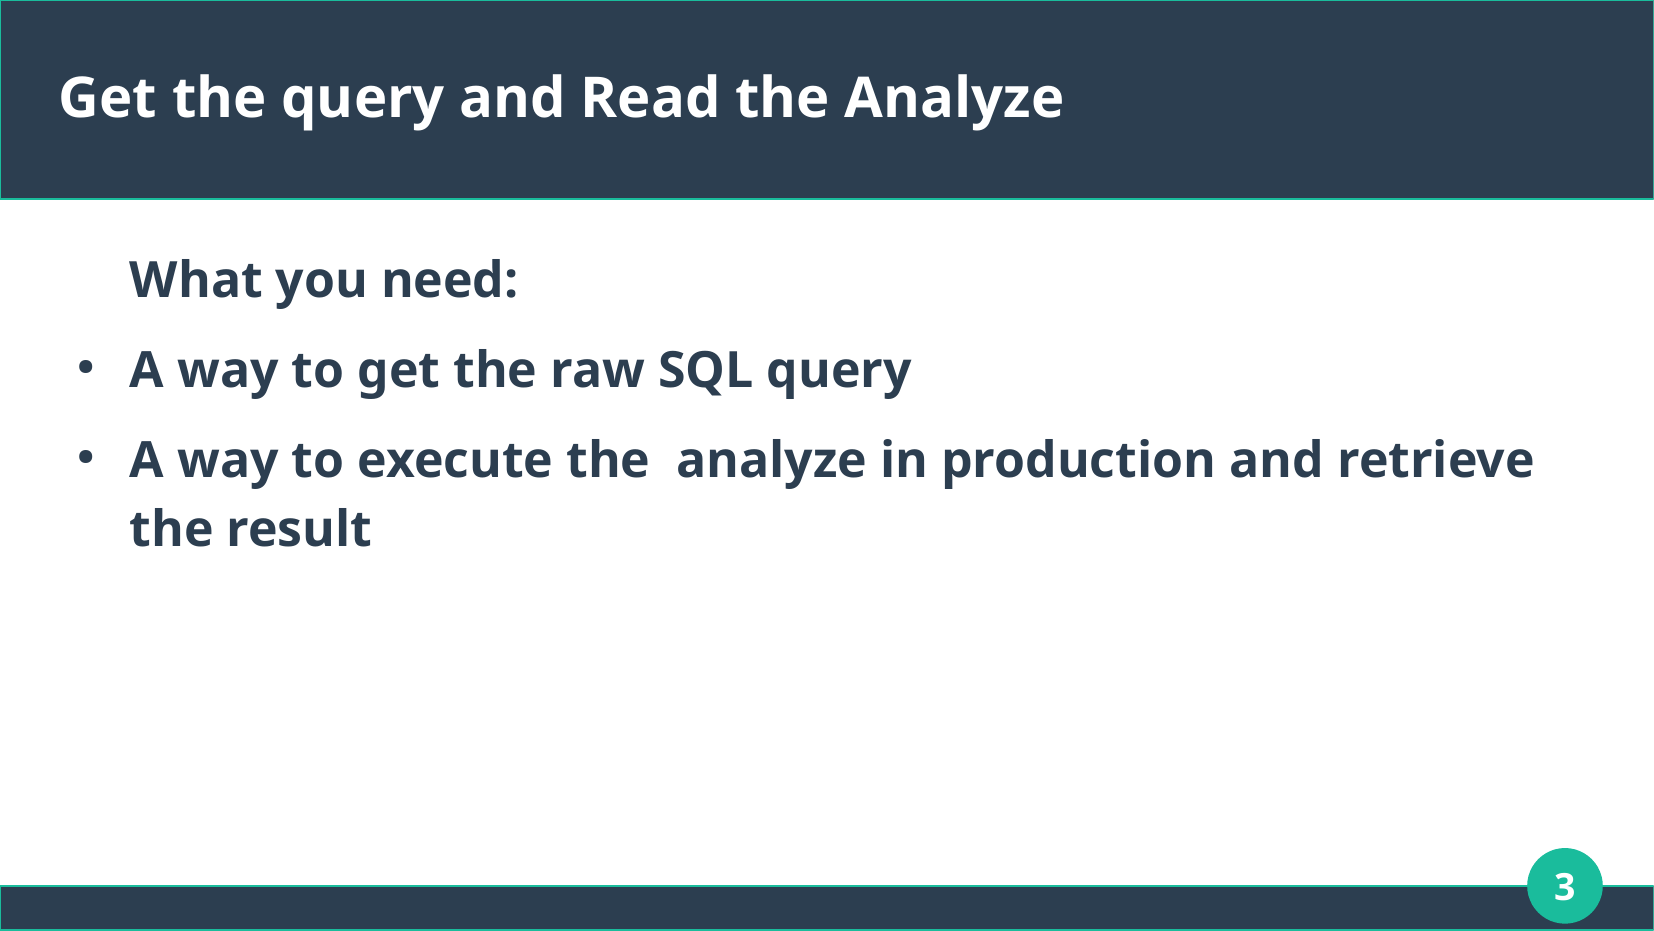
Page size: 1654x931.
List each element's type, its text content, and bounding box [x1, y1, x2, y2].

title Get the query and Read the Analyze [59, 37, 1595, 155]
list What you need: A way to get the raw SQL query A way to execute the analyze in production and retrieve the result [59, 243, 1595, 864]
